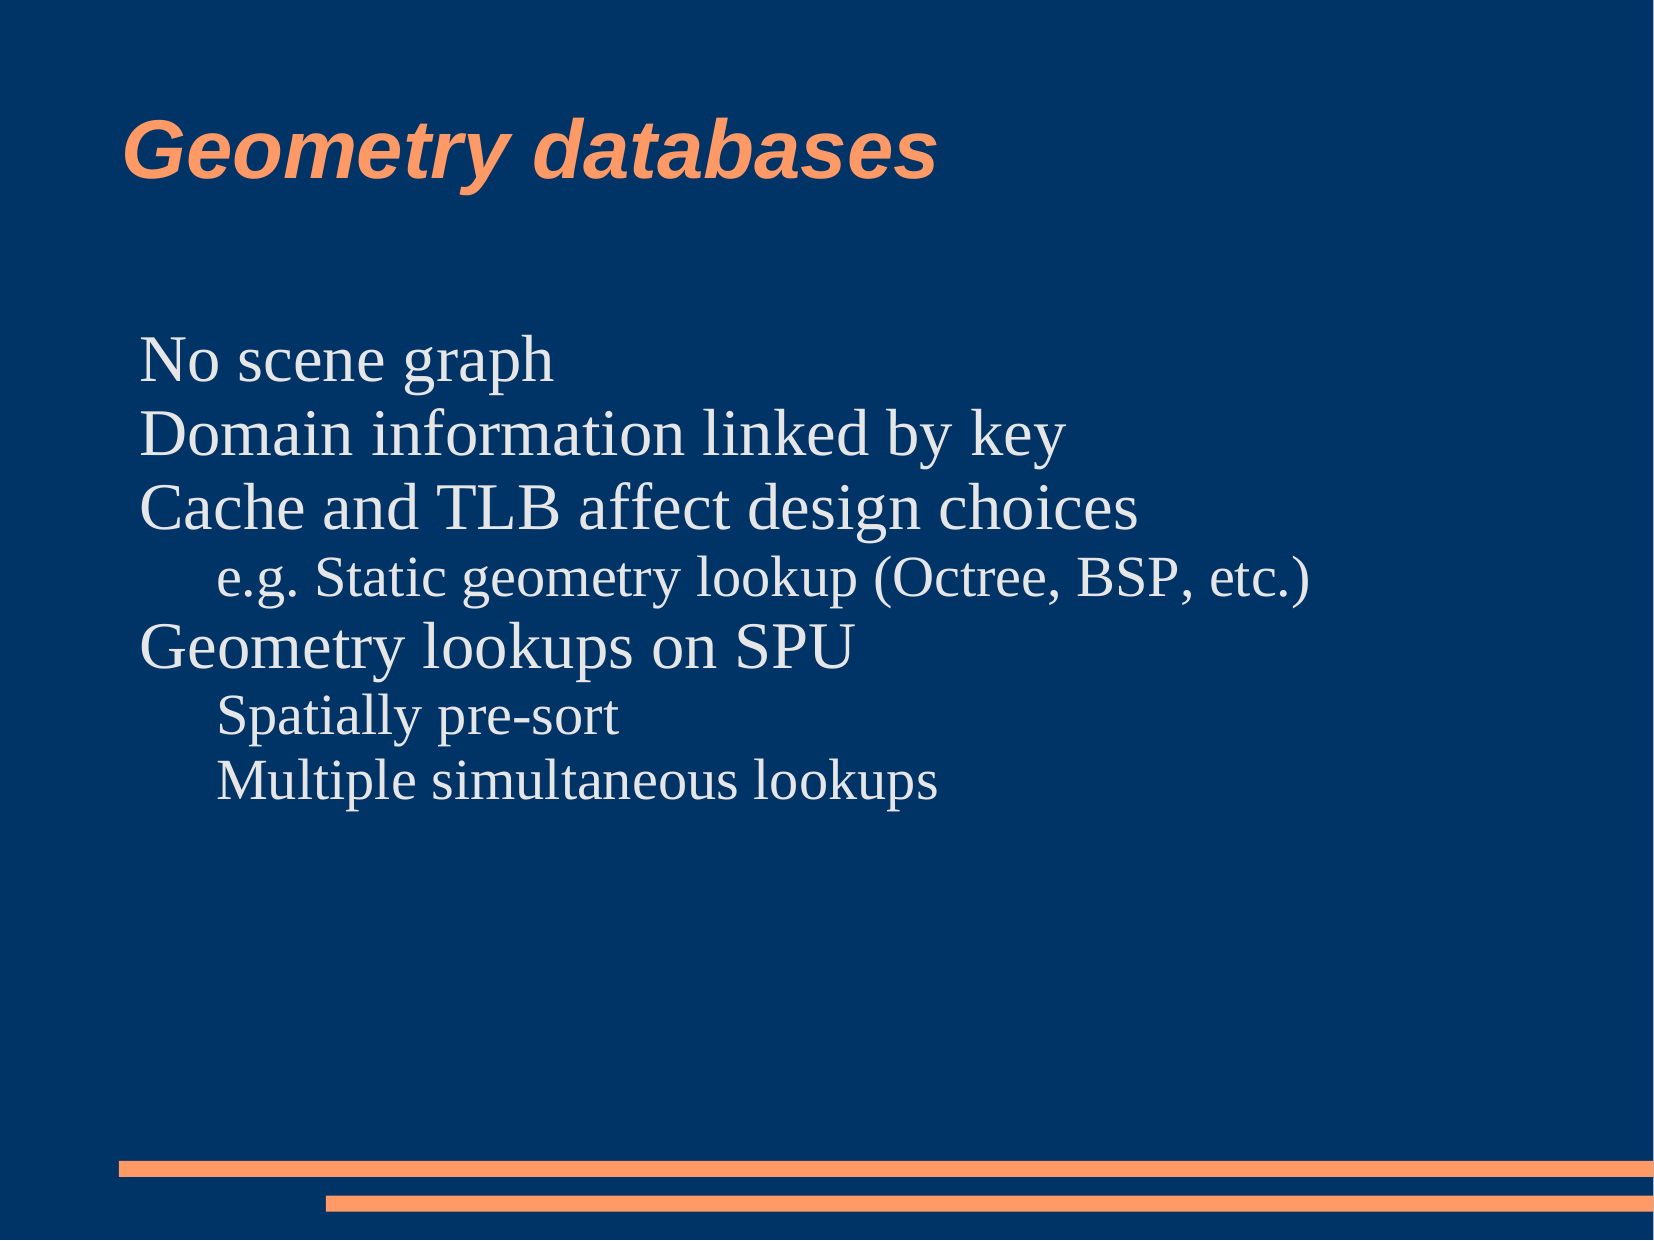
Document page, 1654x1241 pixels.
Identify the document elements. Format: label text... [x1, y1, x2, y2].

title Geometry databases [121, 46, 1534, 254]
list No scene graph Domain information linked by key Cache and TLB affect design choices e.g. Static geometry lookup (Octree, BSP, etc.) Geometry lookups on SPU Spatially pre-sort Multiple simultaneous lookups [121, 322, 1561, 1133]
